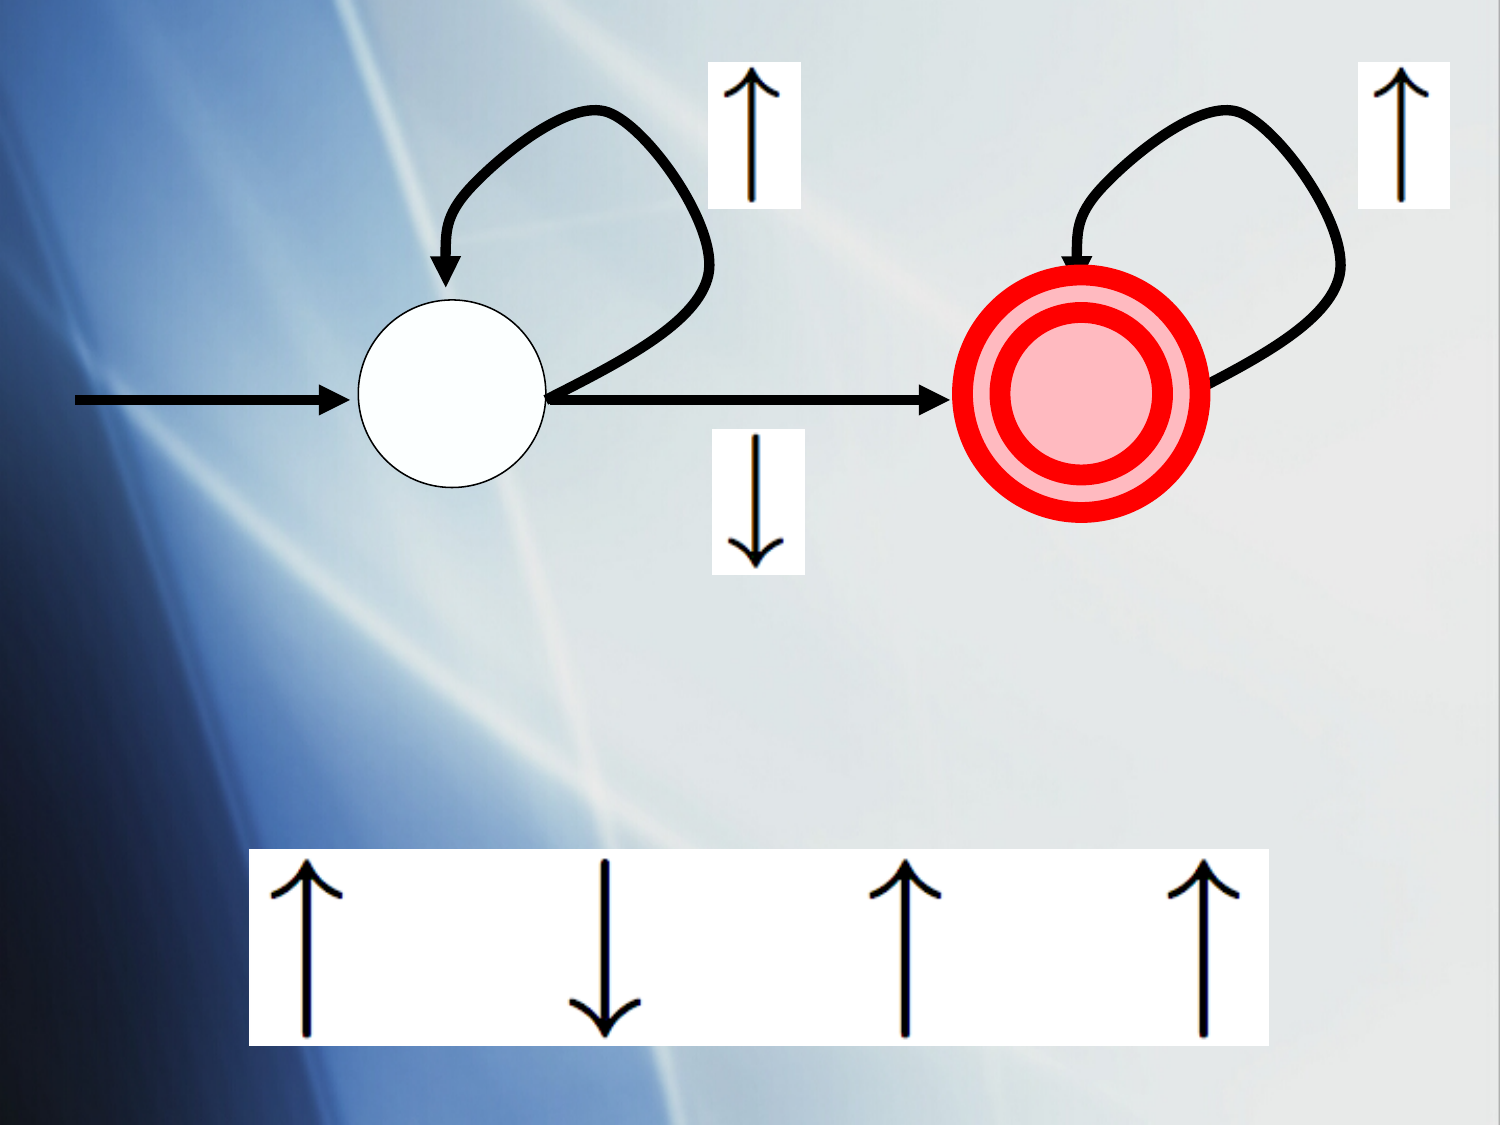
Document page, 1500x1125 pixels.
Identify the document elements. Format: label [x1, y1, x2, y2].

text_box [358, 299, 546, 488]
text_box [962, 274, 1201, 513]
picture [0, 0, 1500, 1125]
